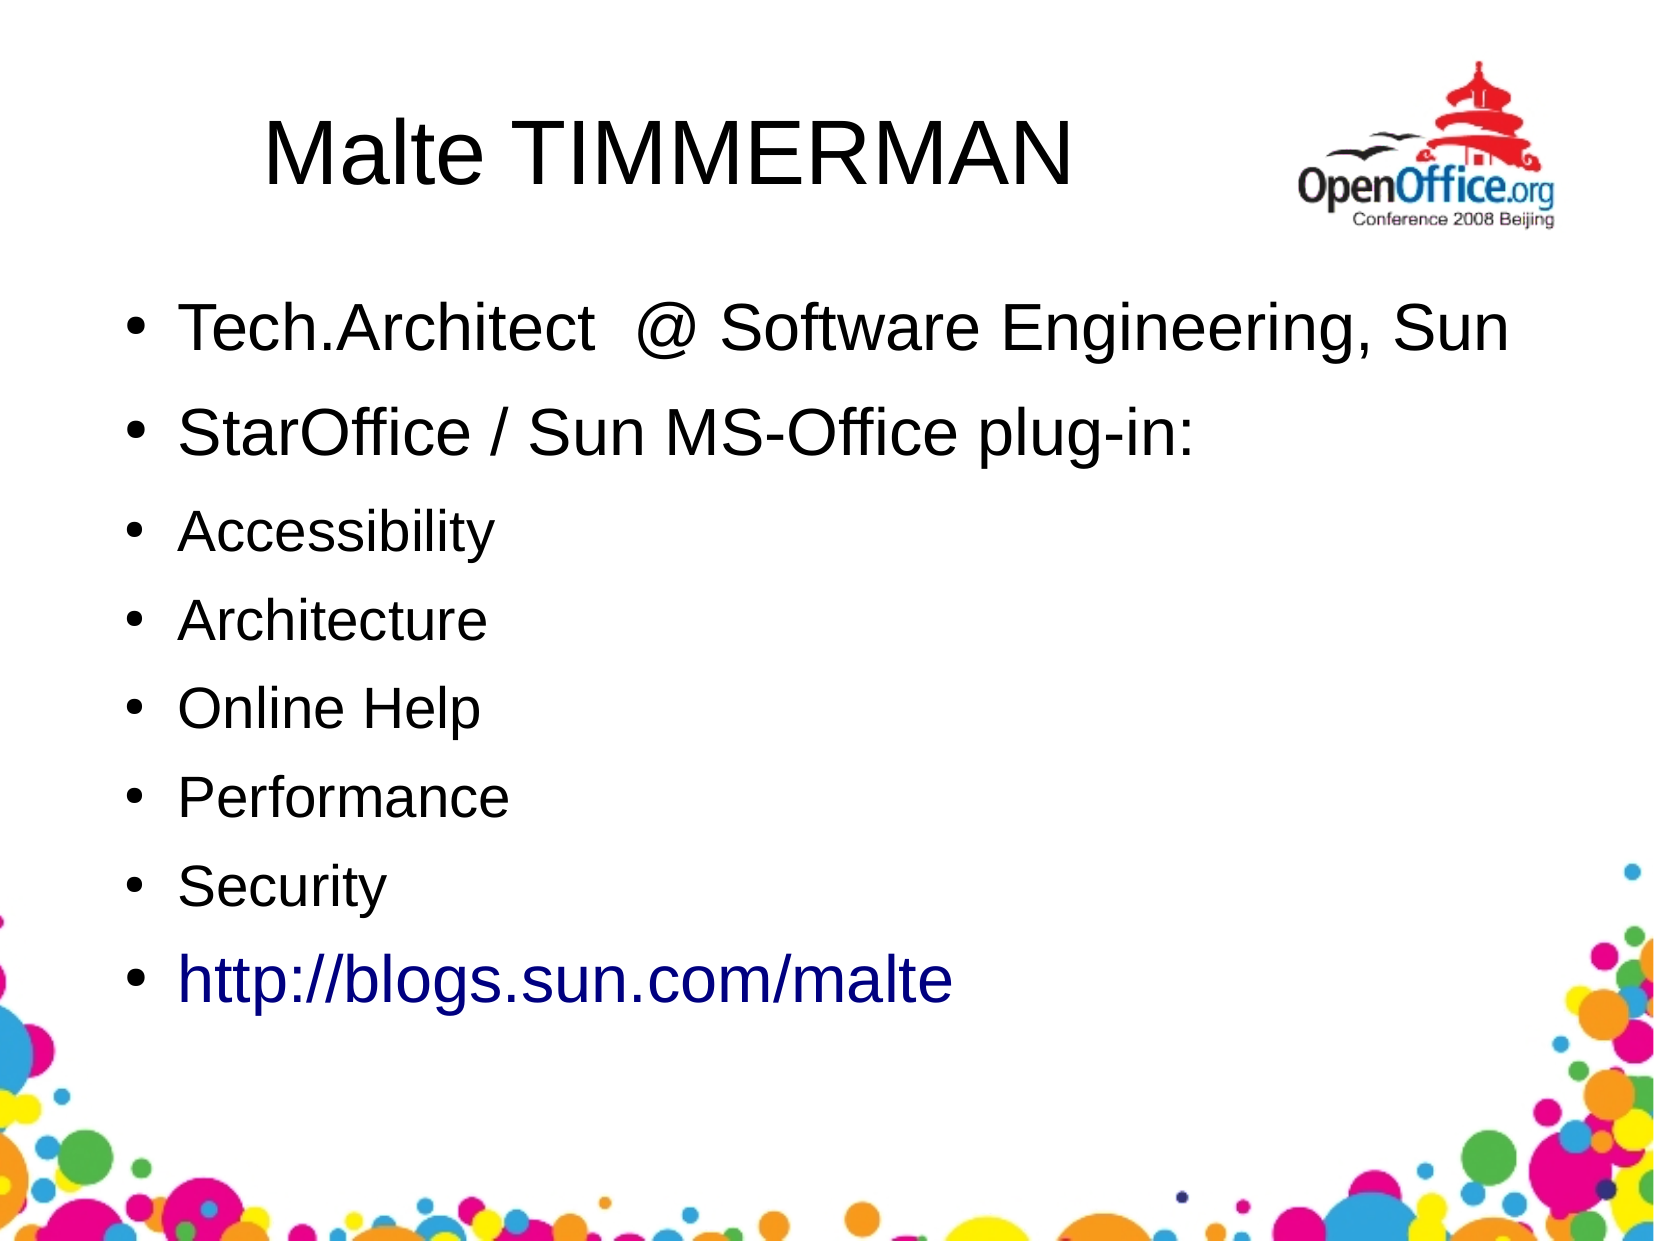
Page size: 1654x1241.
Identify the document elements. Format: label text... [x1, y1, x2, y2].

picture [1285, 51, 1569, 250]
picture [0, 810, 1654, 1241]
title Malte TIMMERMAN [82, 49, 1258, 257]
list Tech.Architect @ Software Engineering, Sun StarOffice / Sun MS-Office plug-in: Accessibility Architecture Online Help Performance Security http://blogs.sun.com/malte [88, 290, 1577, 1109]
